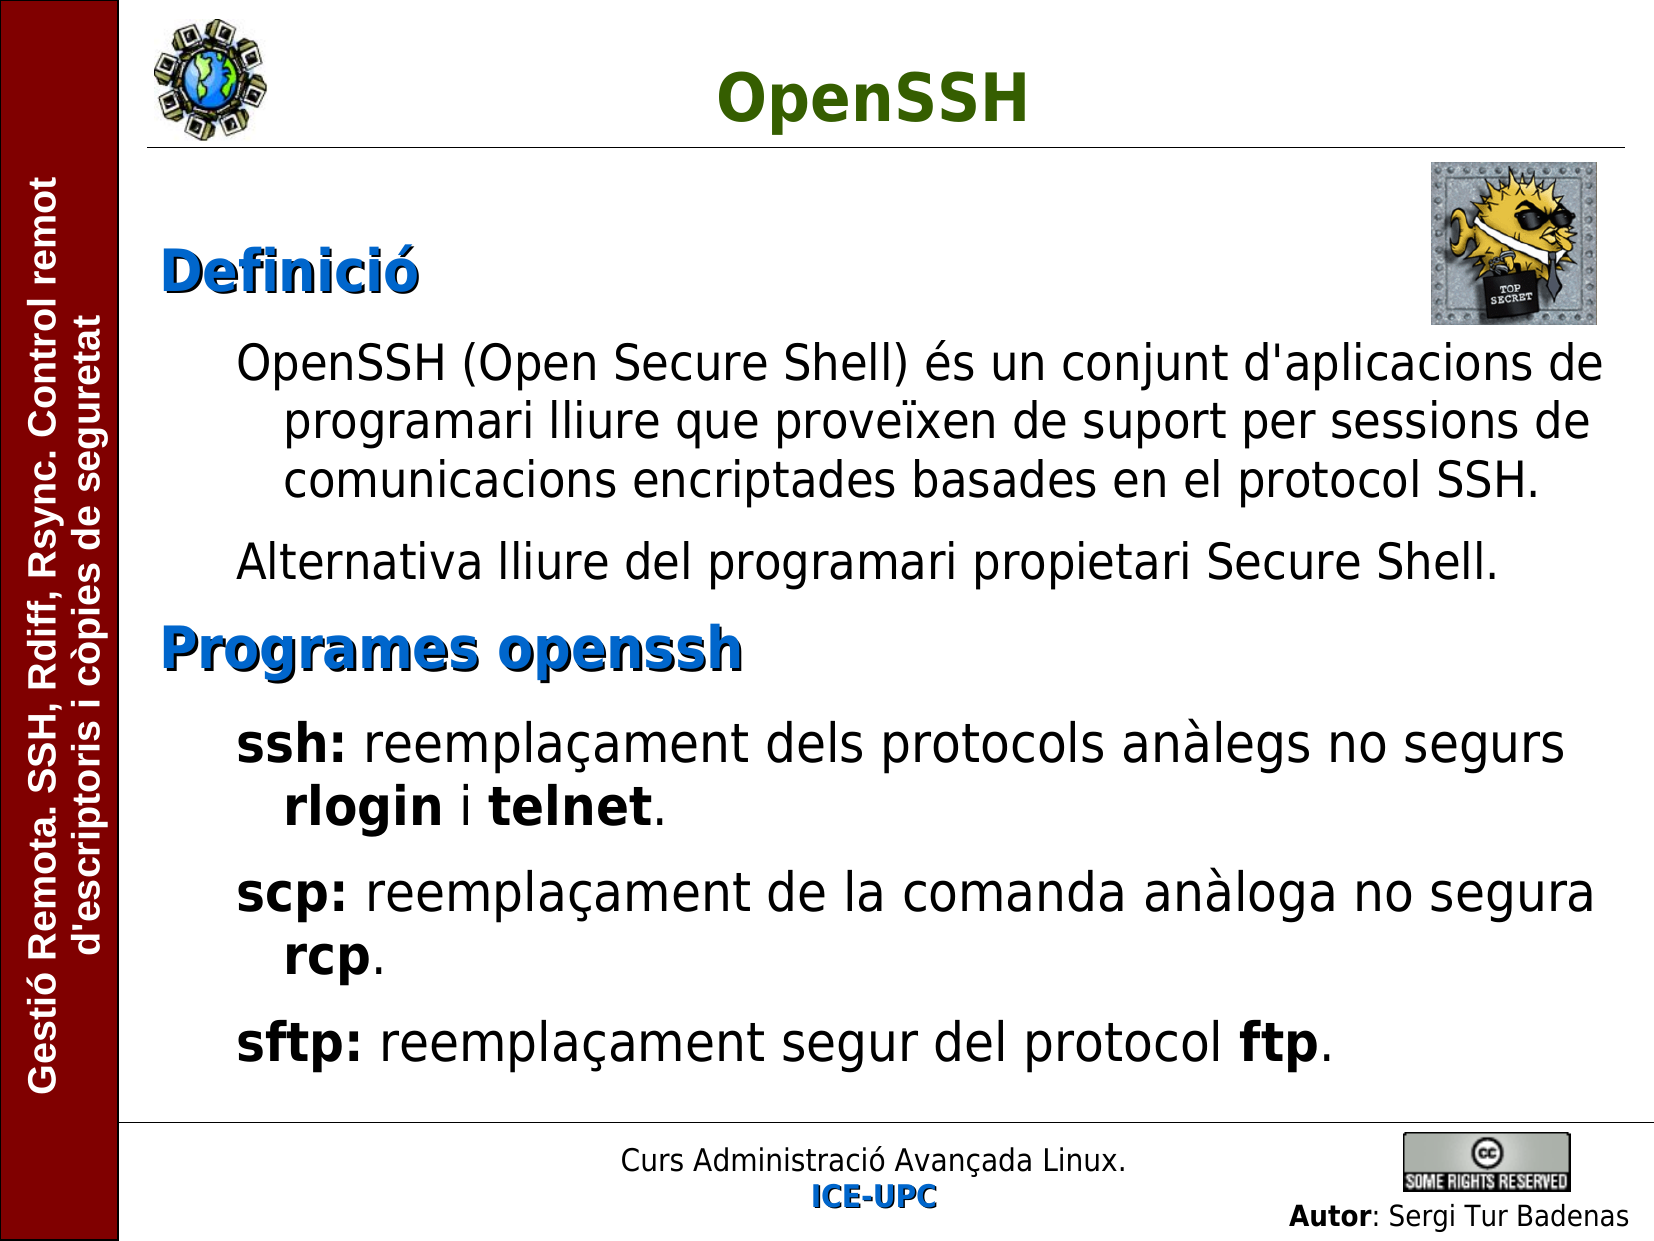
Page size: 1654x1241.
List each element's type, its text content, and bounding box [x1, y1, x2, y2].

list Definició OpenSSH (Open Secure Shell) és un conjunt d'aplicacions de programari lliure que proveïxen de suport per sessions de comunicacions encriptades basades en el protocol SSH. Alternativa lliure del programari propietari Secure Shell. Programes openssh ssh: reemplaçament dels protocols anàlegs no segurs rlogin i telnet. scp: reemplaçament de la comanda anàloga no segura rcp. sftp: reemplaçament segur del protocol ftp. [141, 237, 1630, 1087]
title OpenSSH [129, 49, 1619, 148]
picture [1403, 1132, 1571, 1192]
picture [1431, 162, 1597, 325]
picture [154, 19, 268, 49]
